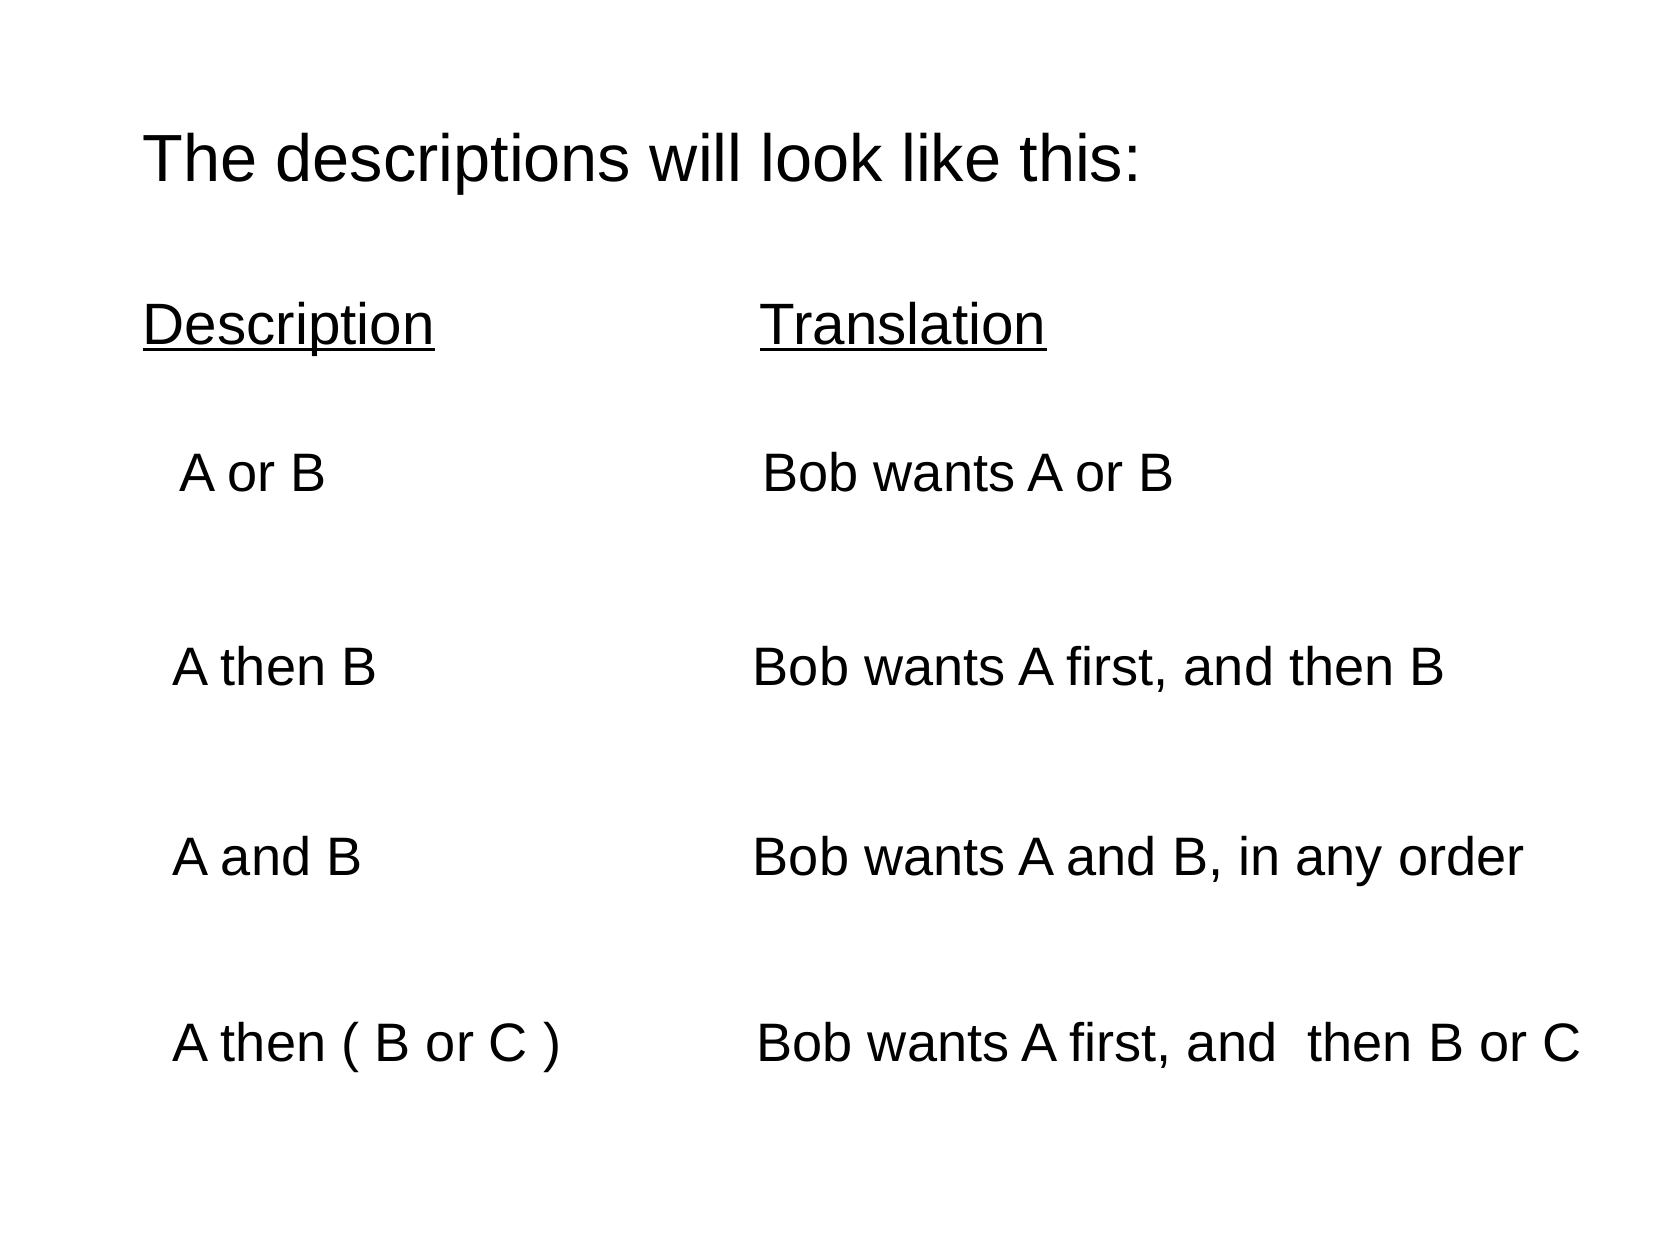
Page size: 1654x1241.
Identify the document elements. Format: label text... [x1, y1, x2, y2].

text_box The descriptions will look like this: Description Translation A or B Bob wants A or B A then B Bob wants A first, and then B A and B Bob wants A and B, in any order A then ( B or C ) Bob wants A first, and then B or C [127, 113, 1625, 1241]
